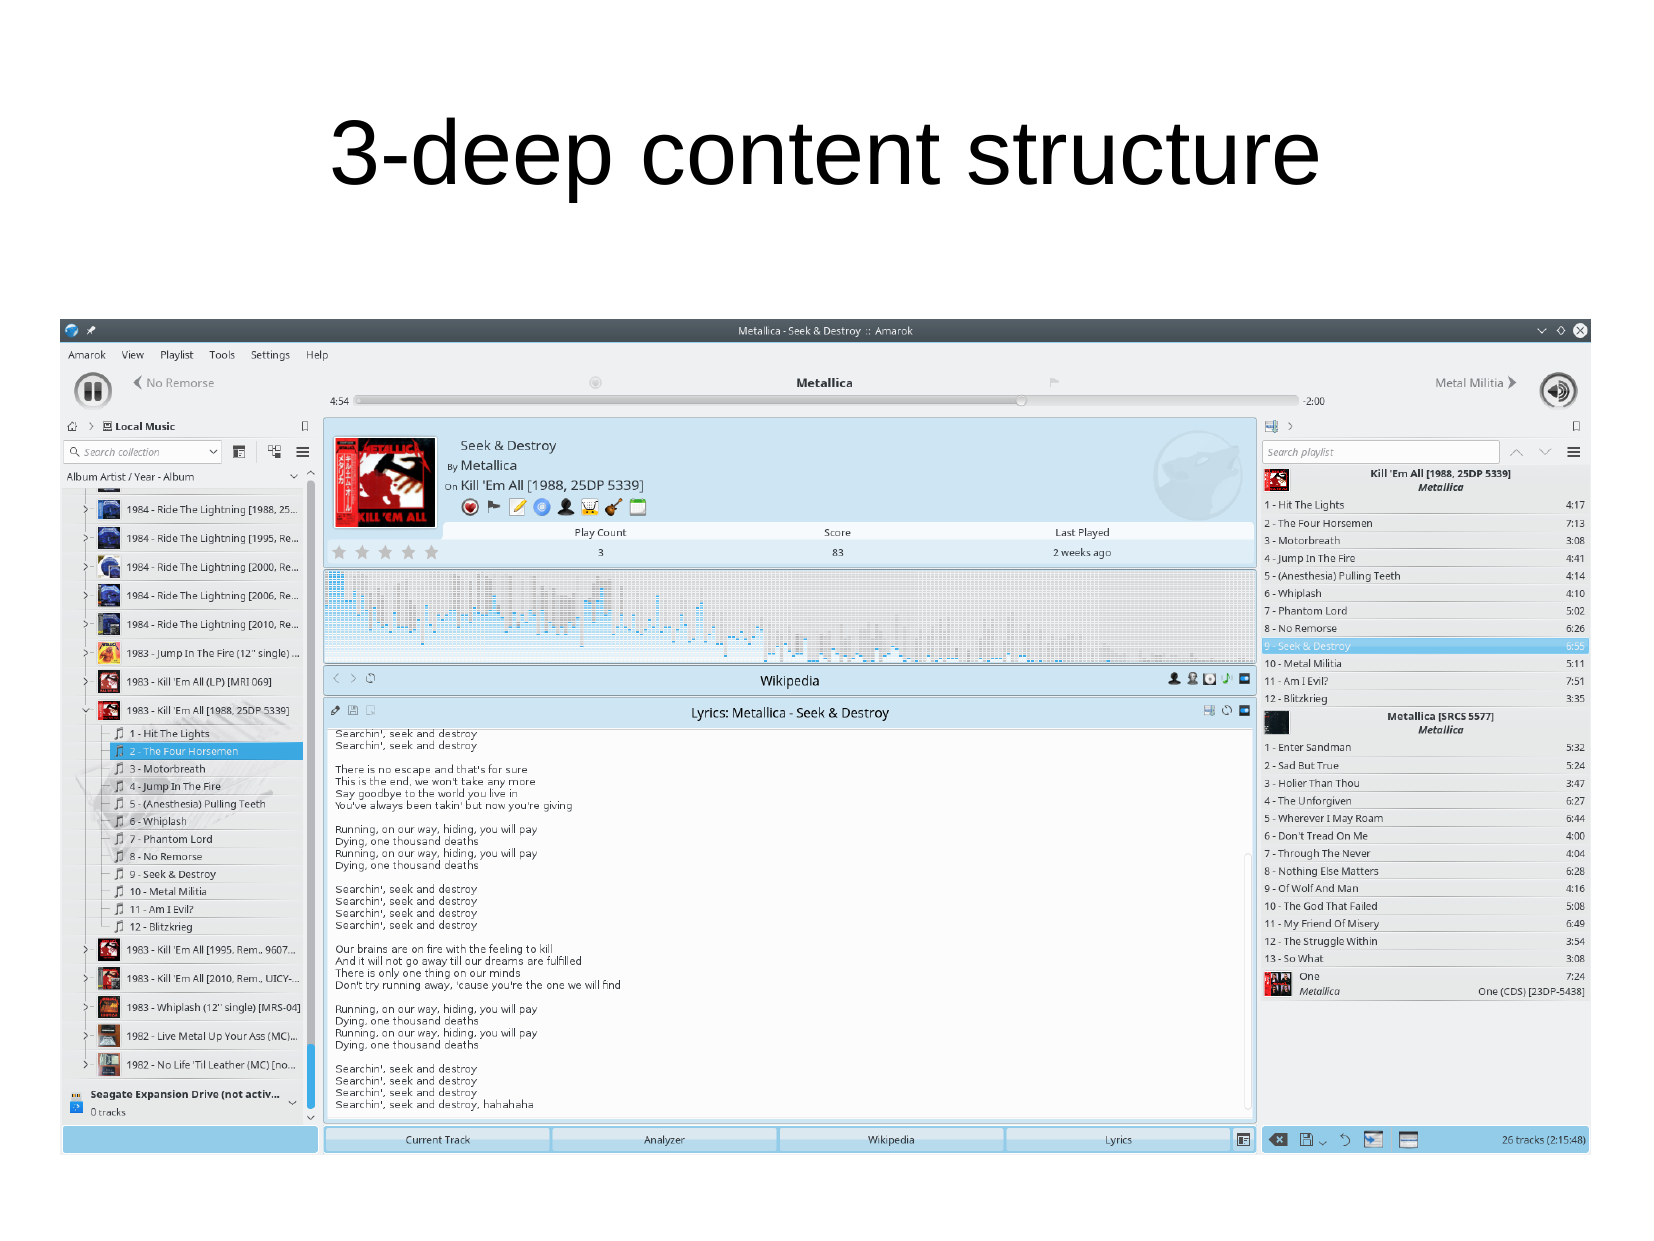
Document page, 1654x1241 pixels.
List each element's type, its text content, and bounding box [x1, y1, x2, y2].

title 3-deep content structure [82, 49, 1571, 257]
picture [60, 319, 1591, 1156]
